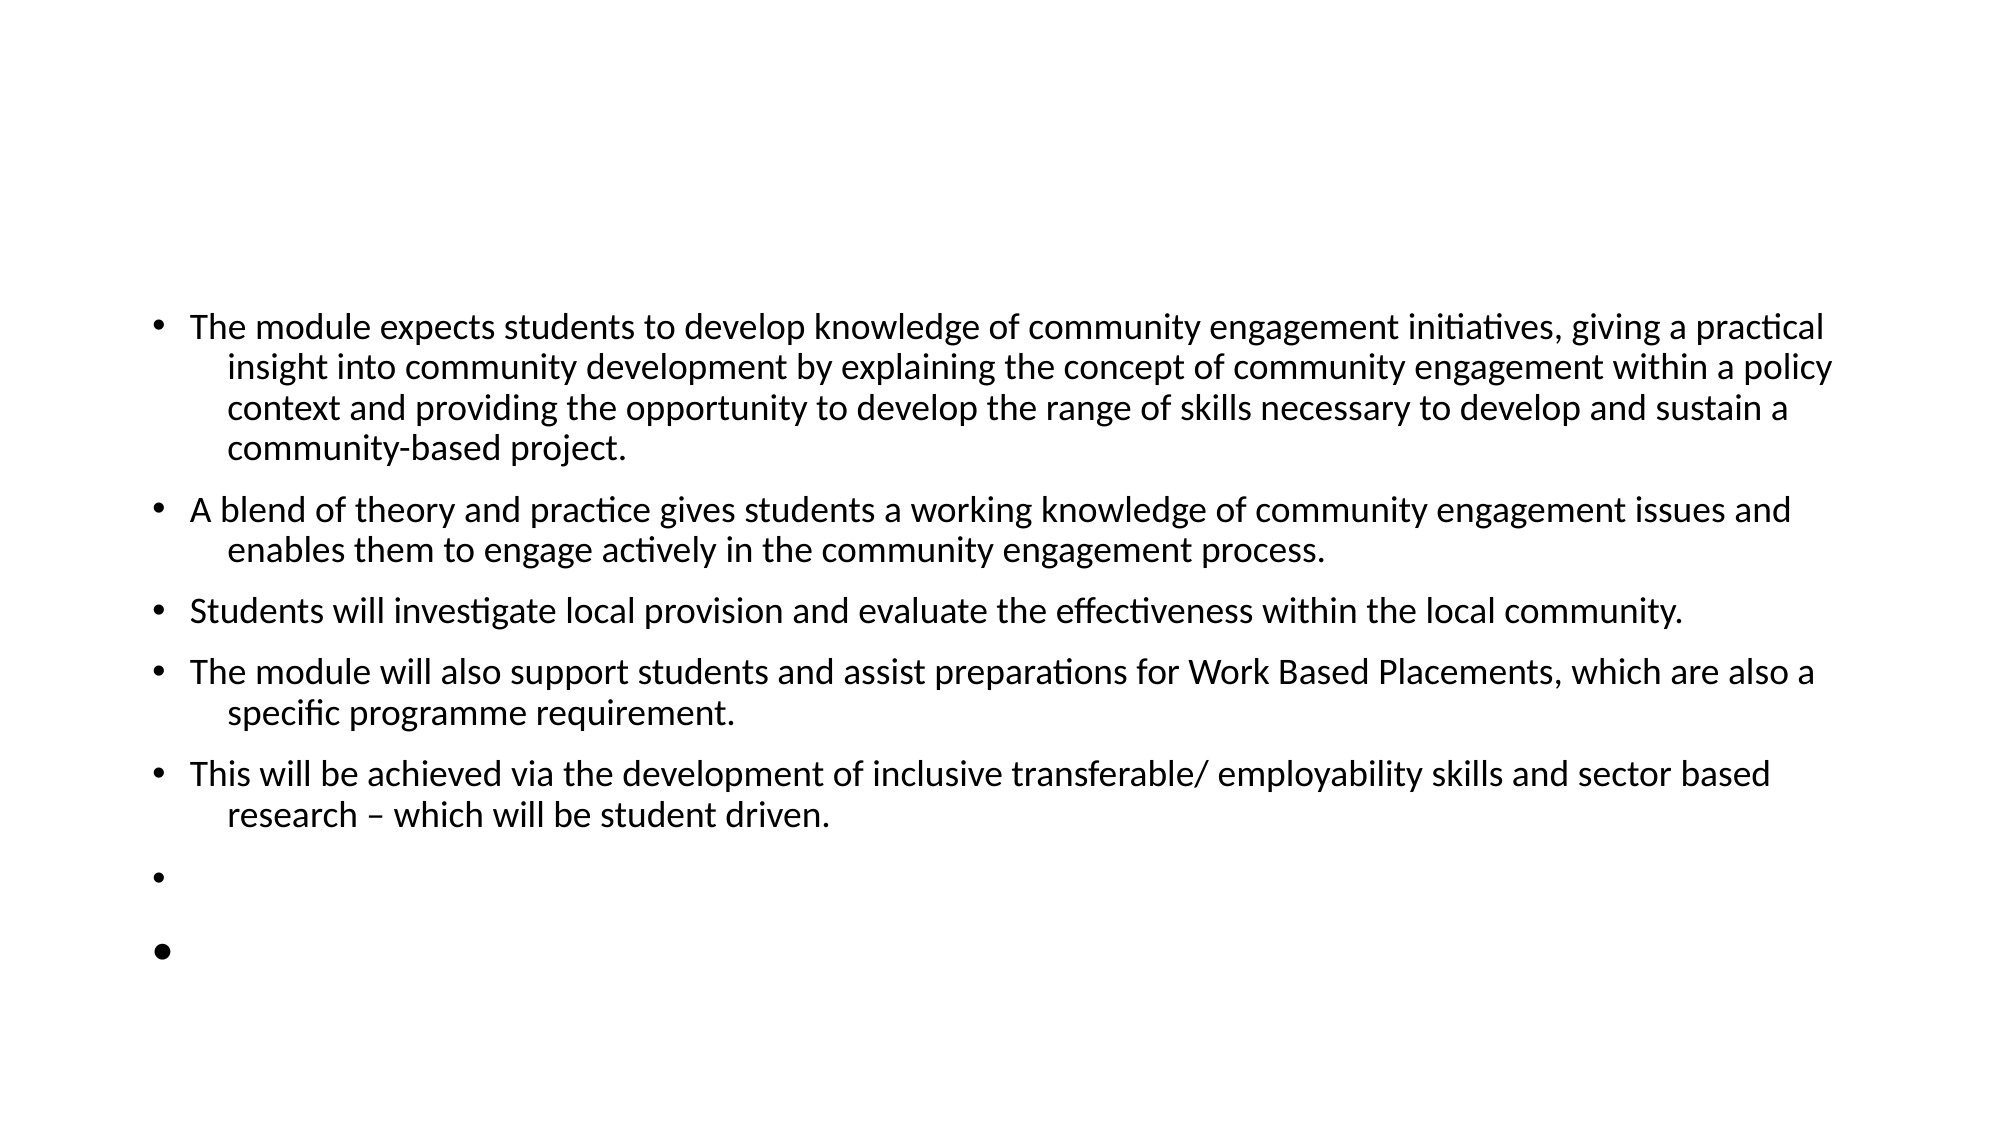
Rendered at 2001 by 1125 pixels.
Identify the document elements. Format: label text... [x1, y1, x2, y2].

list The module expects students to develop knowledge of community engagement initiatives, giving a practical insight into community development by explaining the concept of community engagement within a policy context and providing the opportunity to develop the range of skills necessary to develop and sustain a community-based project. A blend of theory and practice gives students a working knowledge of community engagement issues and enables them to engage actively in the community engagement process. Students will investigate local provision and evaluate the effectiveness within the local community. The module will also support students and assist preparations for Work Based Placements, which are also a specific programme requirement. This will be achieved via the development of inclusive transferable/ employability skills and sector based research – which will be student driven. [137, 299, 1863, 1014]
